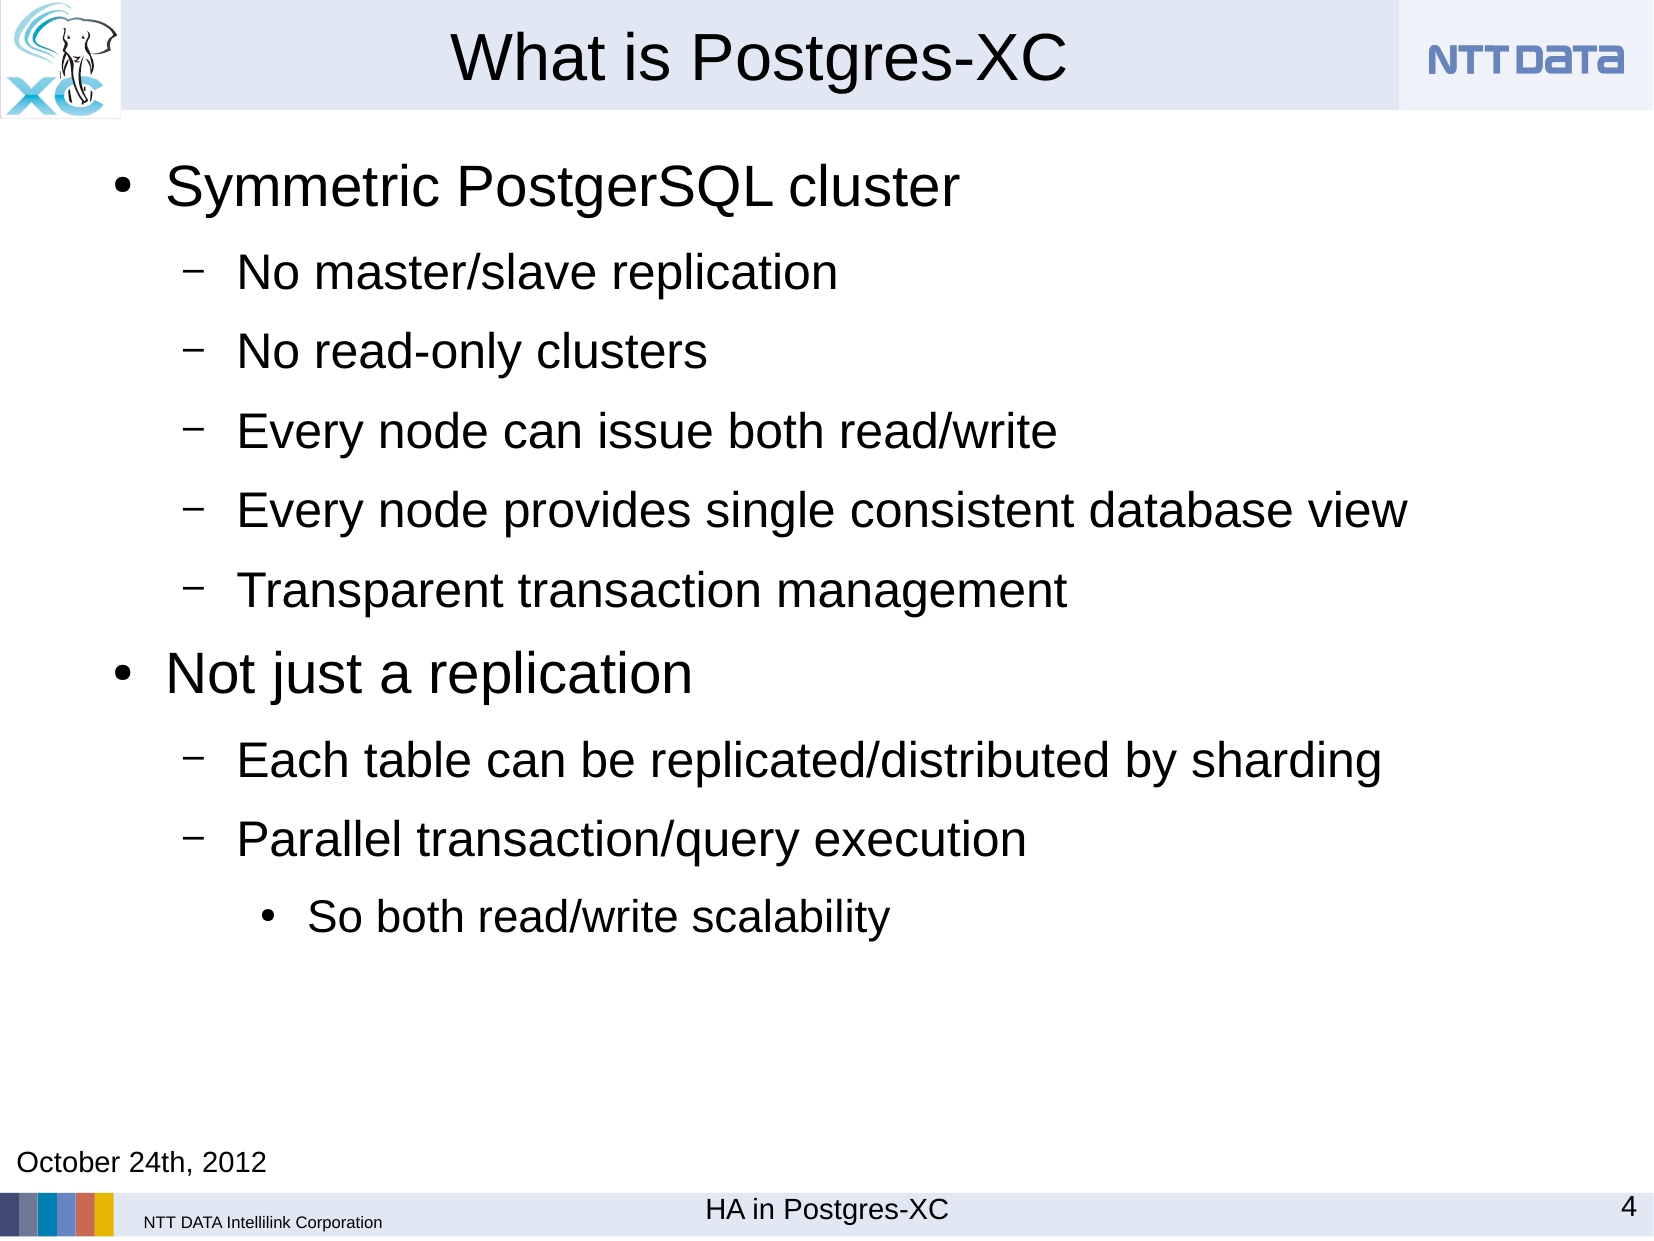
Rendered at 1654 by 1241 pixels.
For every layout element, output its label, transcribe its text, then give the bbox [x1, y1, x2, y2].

list Symmetric PostgerSQL cluster No master/slave replication No read-only clusters Every node can issue both read/write Every node provides single consistent database view Transparent transaction management Not just a replication Each table can be replicated/distributed by sharding Parallel transaction/query execution So both read/write scalability [94, 153, 1583, 1134]
picture [0, 0, 121, 119]
title What is Postgres-XC [120, 3, 1399, 110]
picture [1429, 45, 1624, 74]
